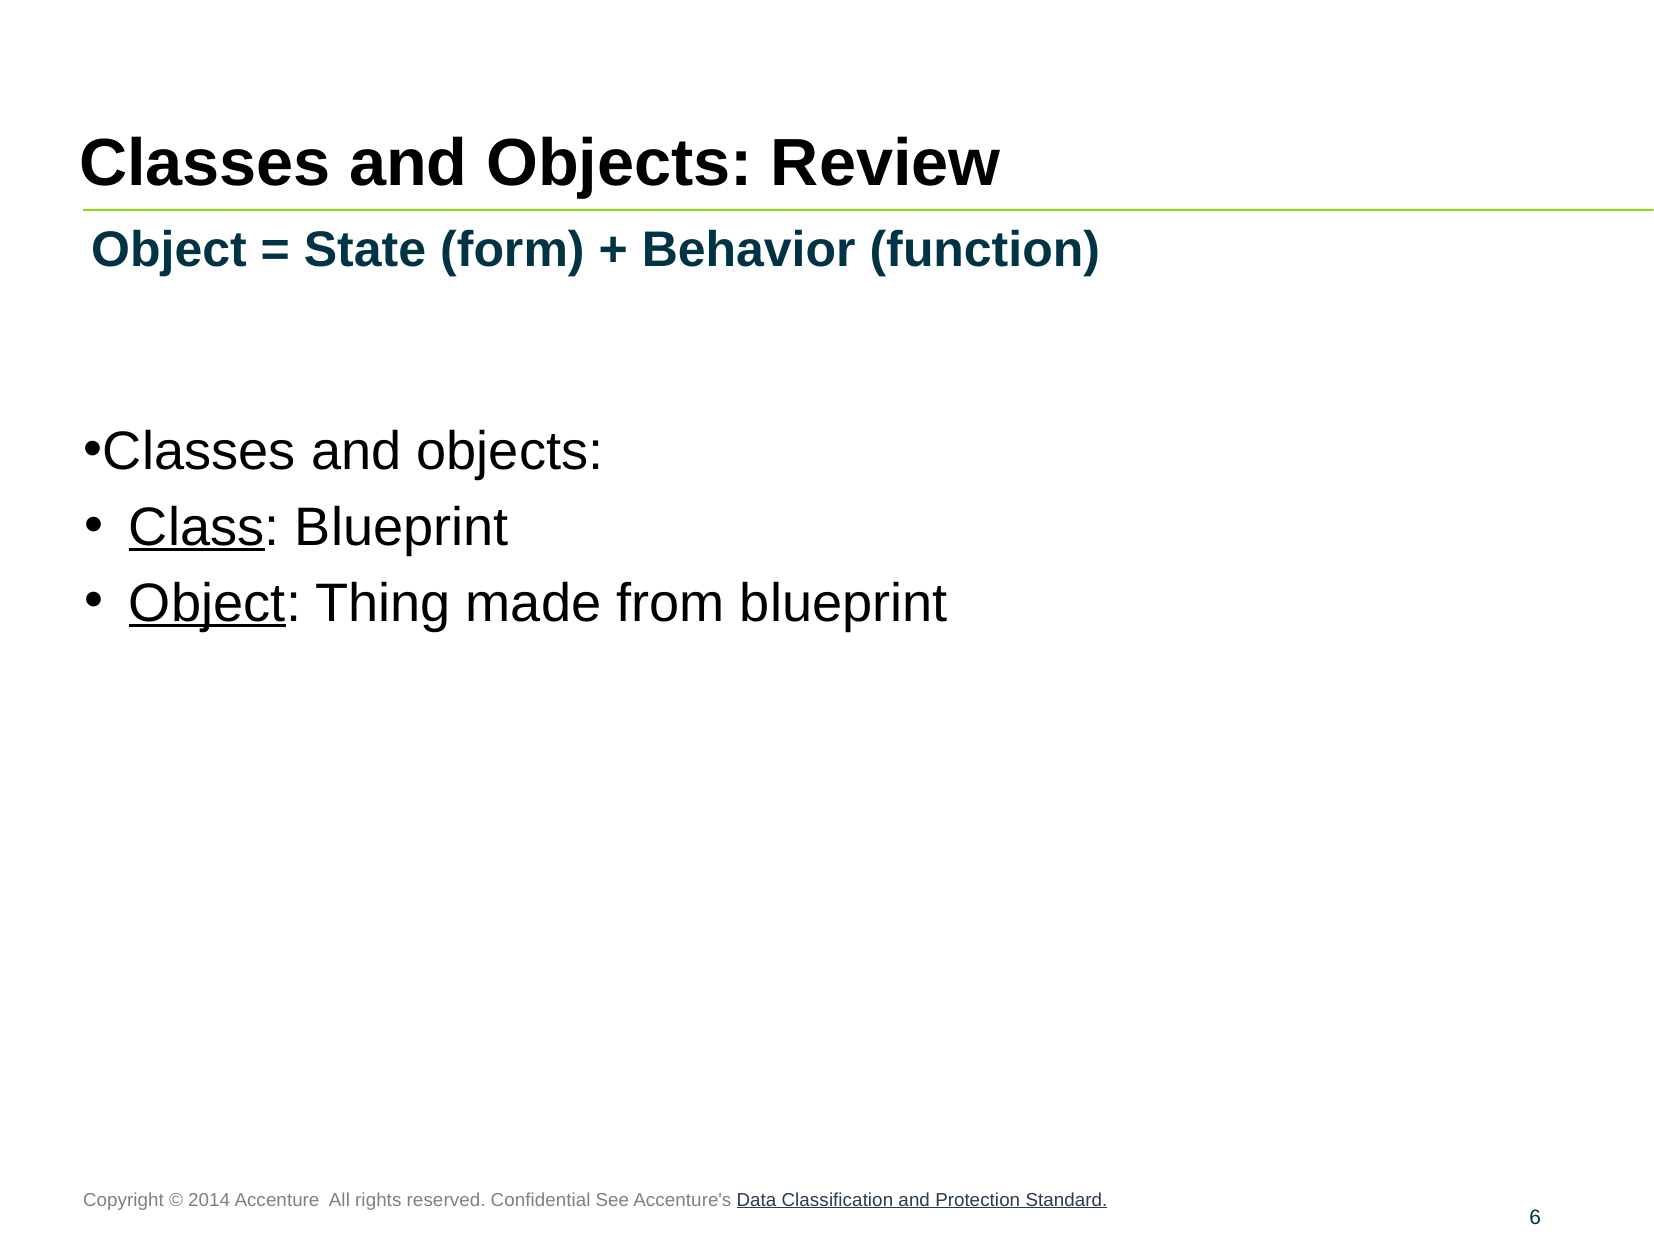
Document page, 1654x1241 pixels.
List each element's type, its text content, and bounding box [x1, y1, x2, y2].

text_box 6 [1529, 1182, 1645, 1229]
text_box Object = State (form) + Behavior (function) [66, 208, 1294, 284]
list Classes and objects: Class: Blueprint Object: Thing made from blueprint [84, 255, 1573, 1166]
title Classes and Objects: Review [79, 56, 1651, 199]
